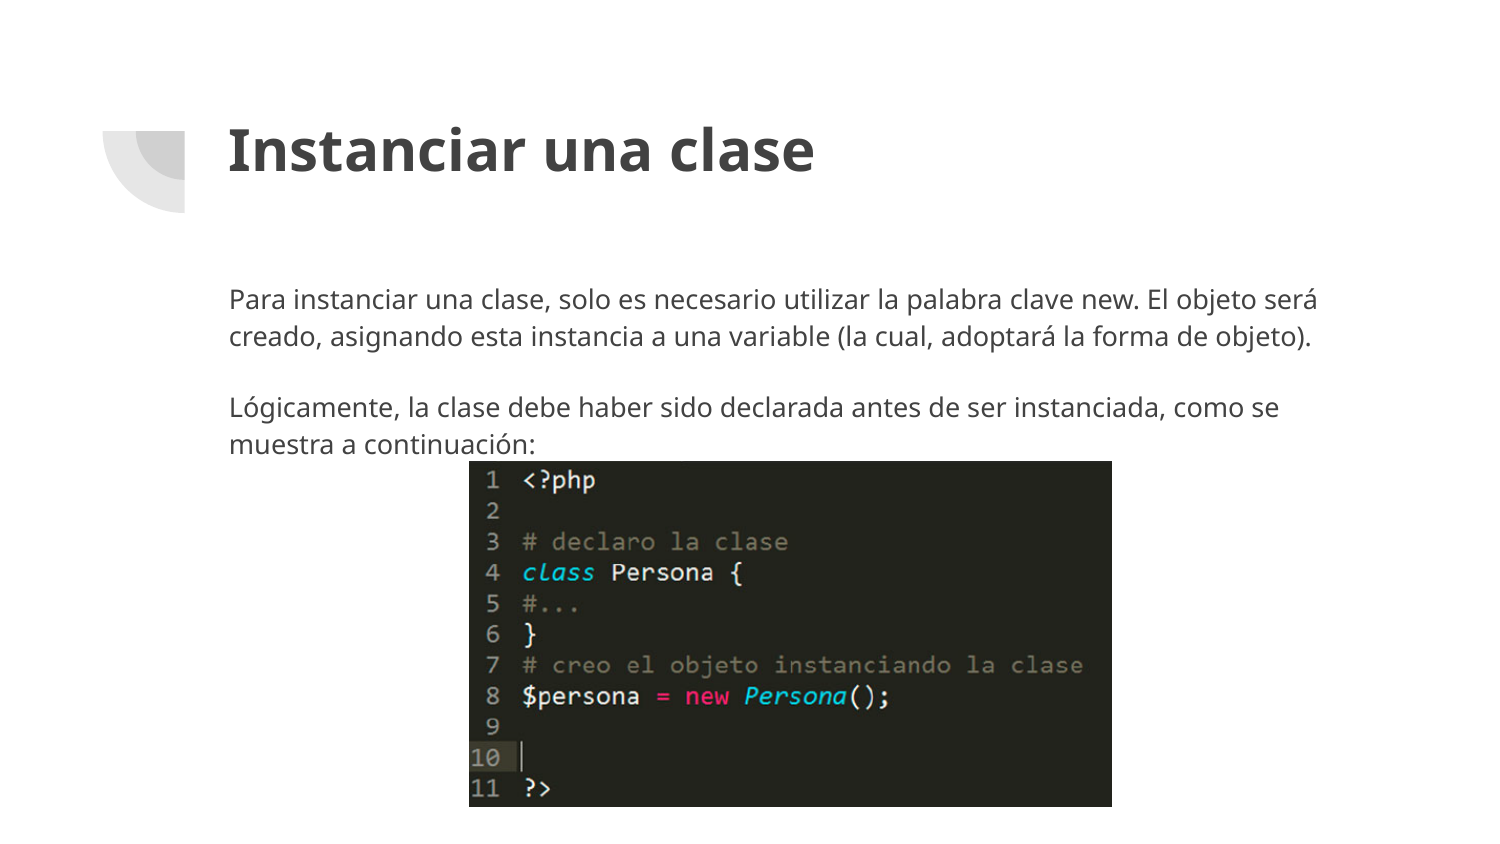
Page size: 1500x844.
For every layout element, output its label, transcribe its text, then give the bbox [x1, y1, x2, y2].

title Instanciar una clase [213, 98, 1368, 262]
list Para instanciar una clase, solo es necesario utilizar la palabra clave new. El objeto será creado, asignando esta instancia a una variable (la cual, adoptará la forma de objeto). Lógicamente, la clase debe haber sido declarada antes de ser instanciada, como se muestra a continuación: [213, 262, 1368, 680]
picture [469, 460, 1112, 807]
